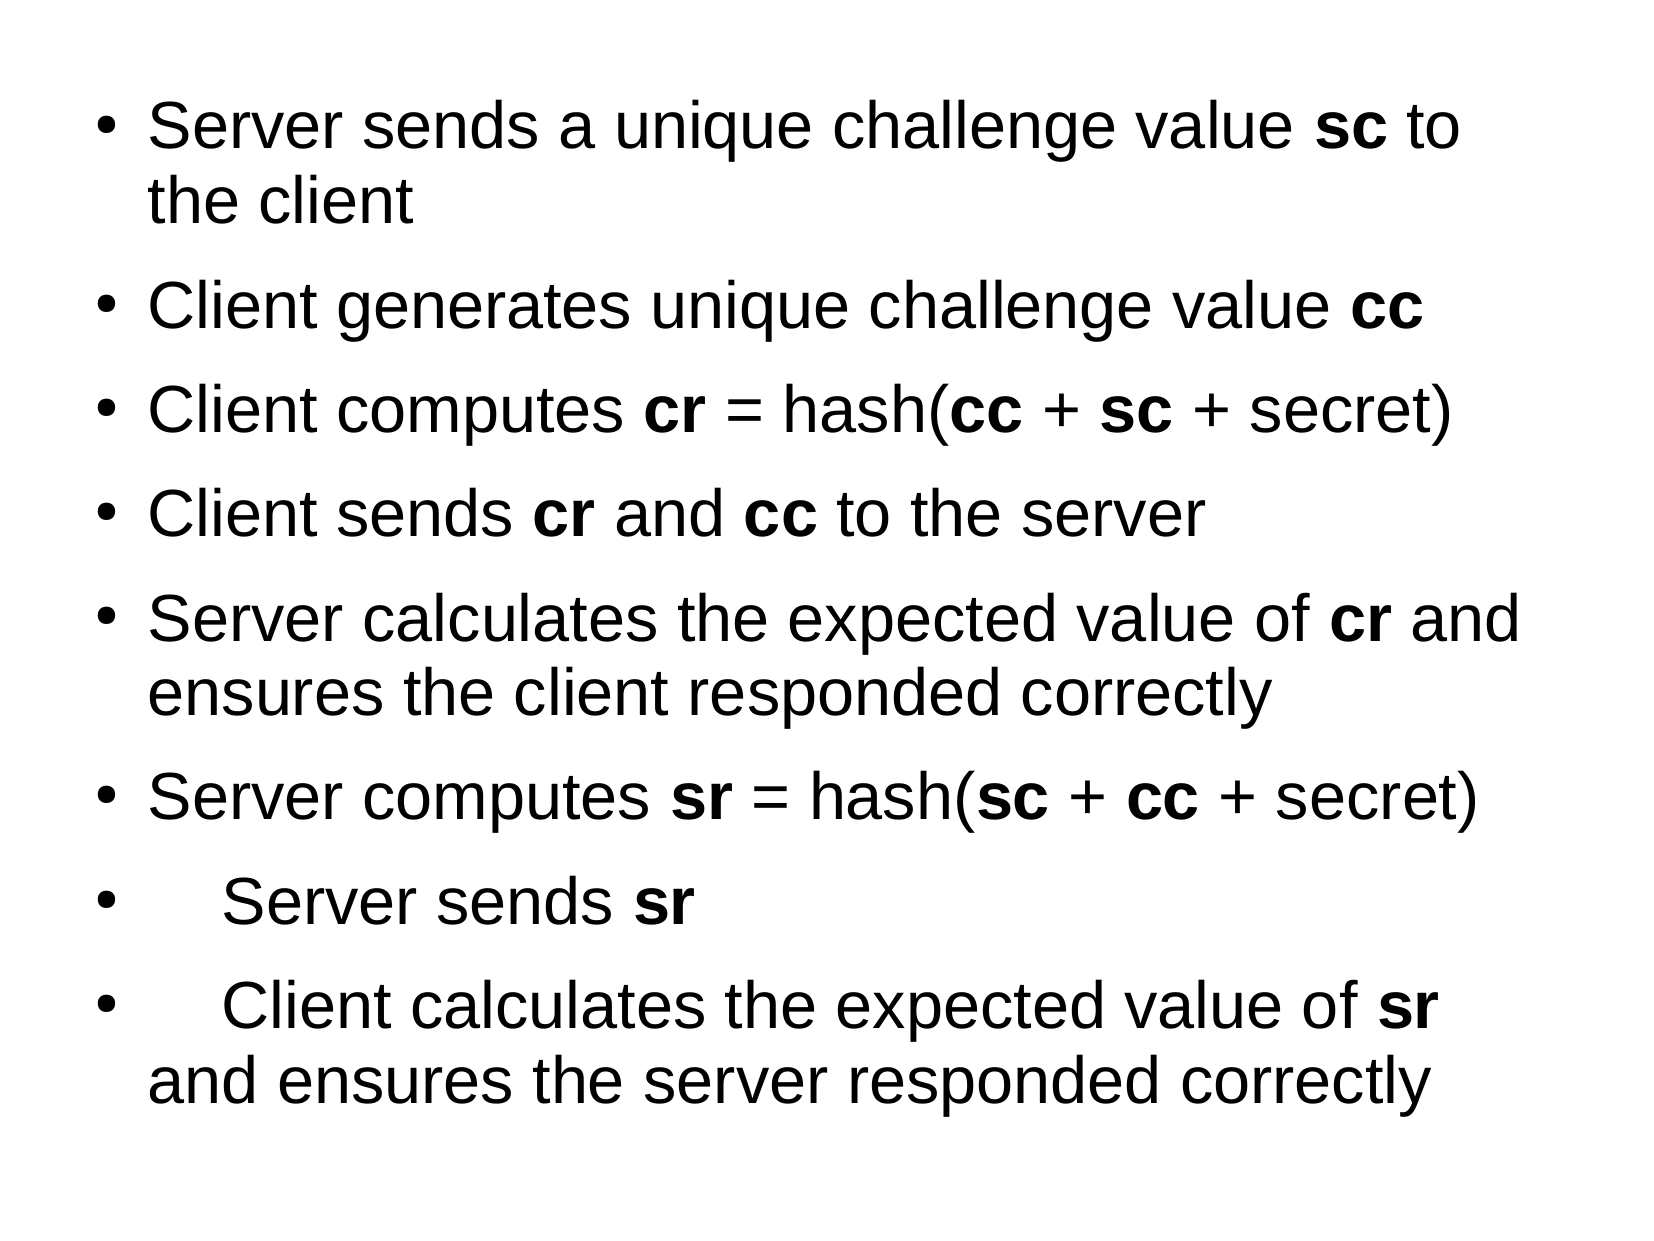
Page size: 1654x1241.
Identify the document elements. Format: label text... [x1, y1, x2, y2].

list Server sends a unique challenge value sc to the client Client generates unique challenge value cc Client computes cr = hash(cc + sc + secret) Client sends cr and cc to the server Server calculates the expected value of cr and ensures the client responded correctly Server computes sr = hash(sc + cc + secret) Server sends sr Client calculates the expected value of sr and ensures the server responded correctly [76, 88, 1565, 1152]
